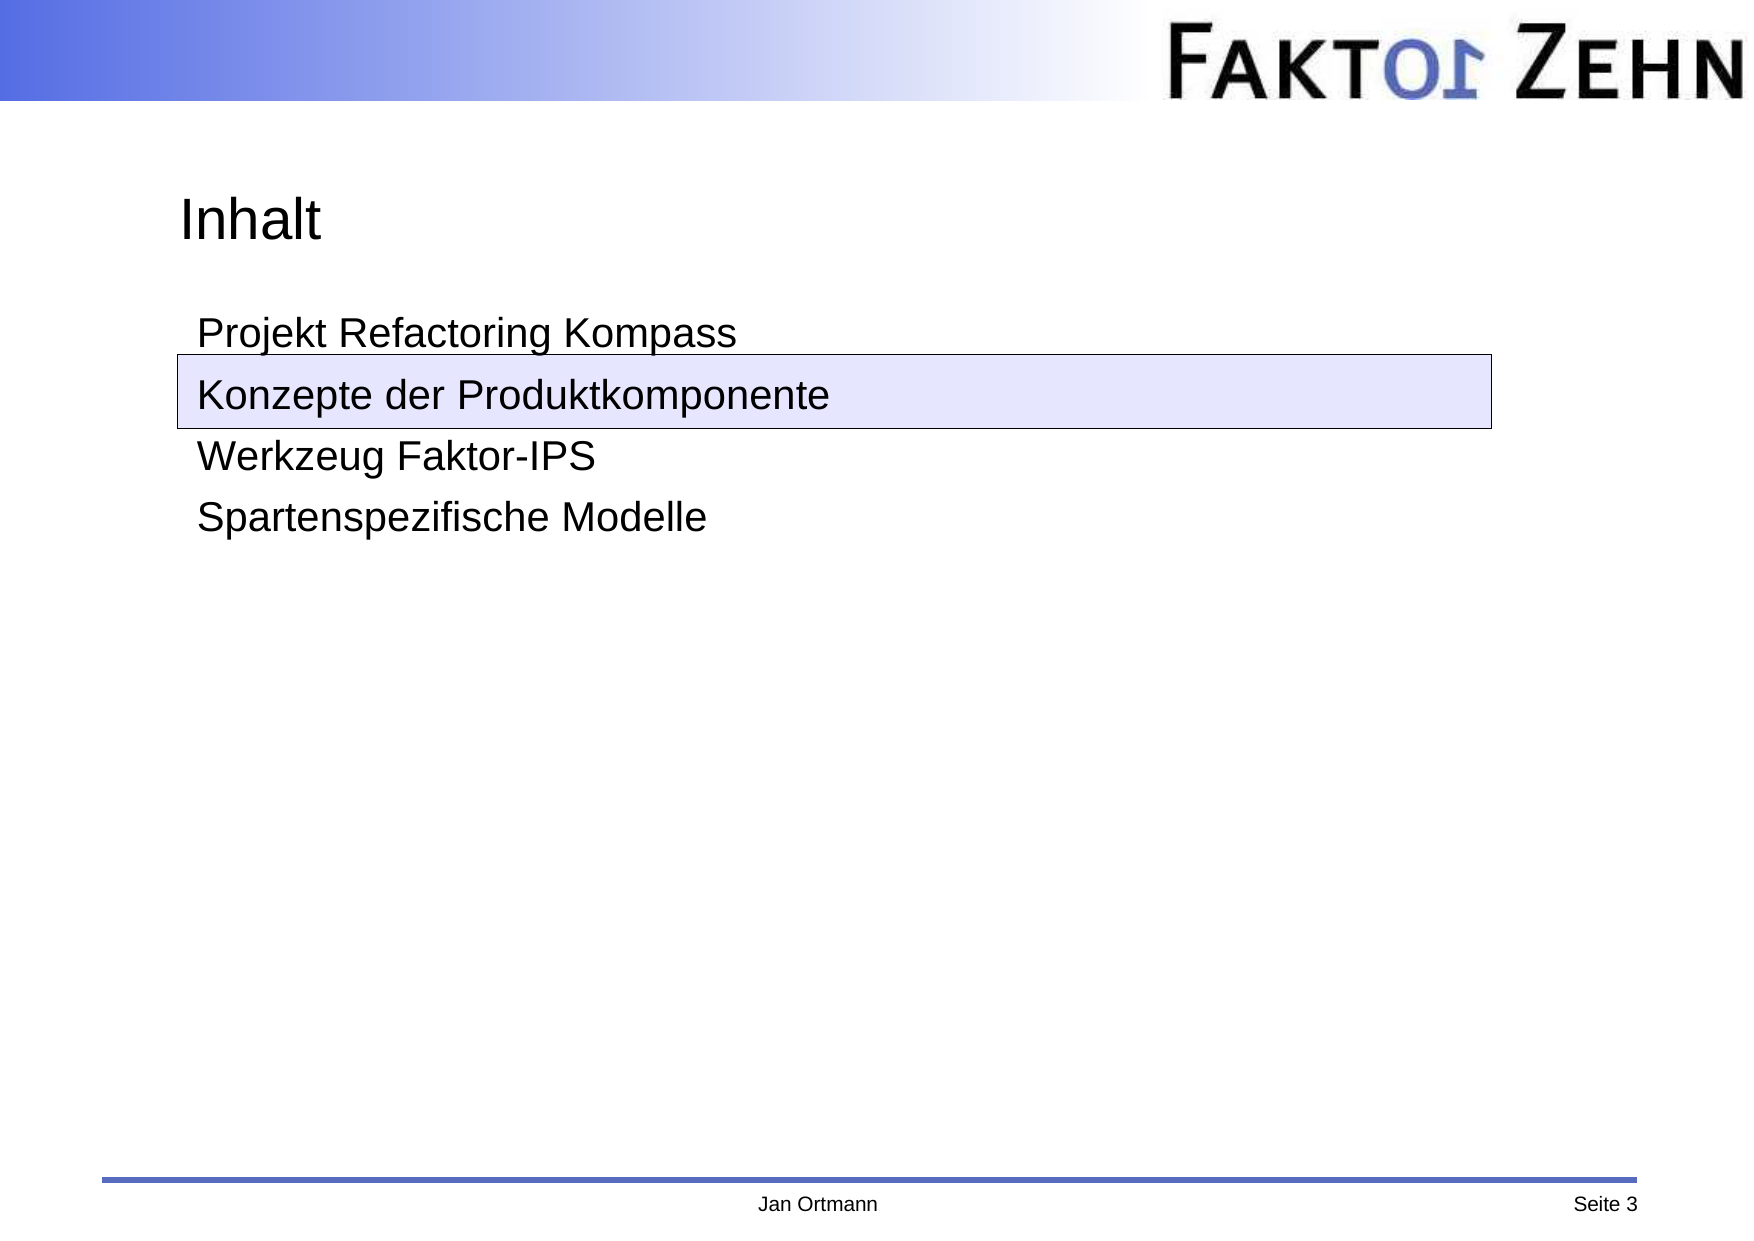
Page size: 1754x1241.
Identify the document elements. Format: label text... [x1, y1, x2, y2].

picture [1162, 7, 1752, 100]
title Inhalt [179, 142, 1576, 296]
list Projekt Refactoring Kompass Konzepte der Produktkomponente Werkzeug Faktor-IPS Spartenspezifische Modelle [179, 310, 1576, 1078]
